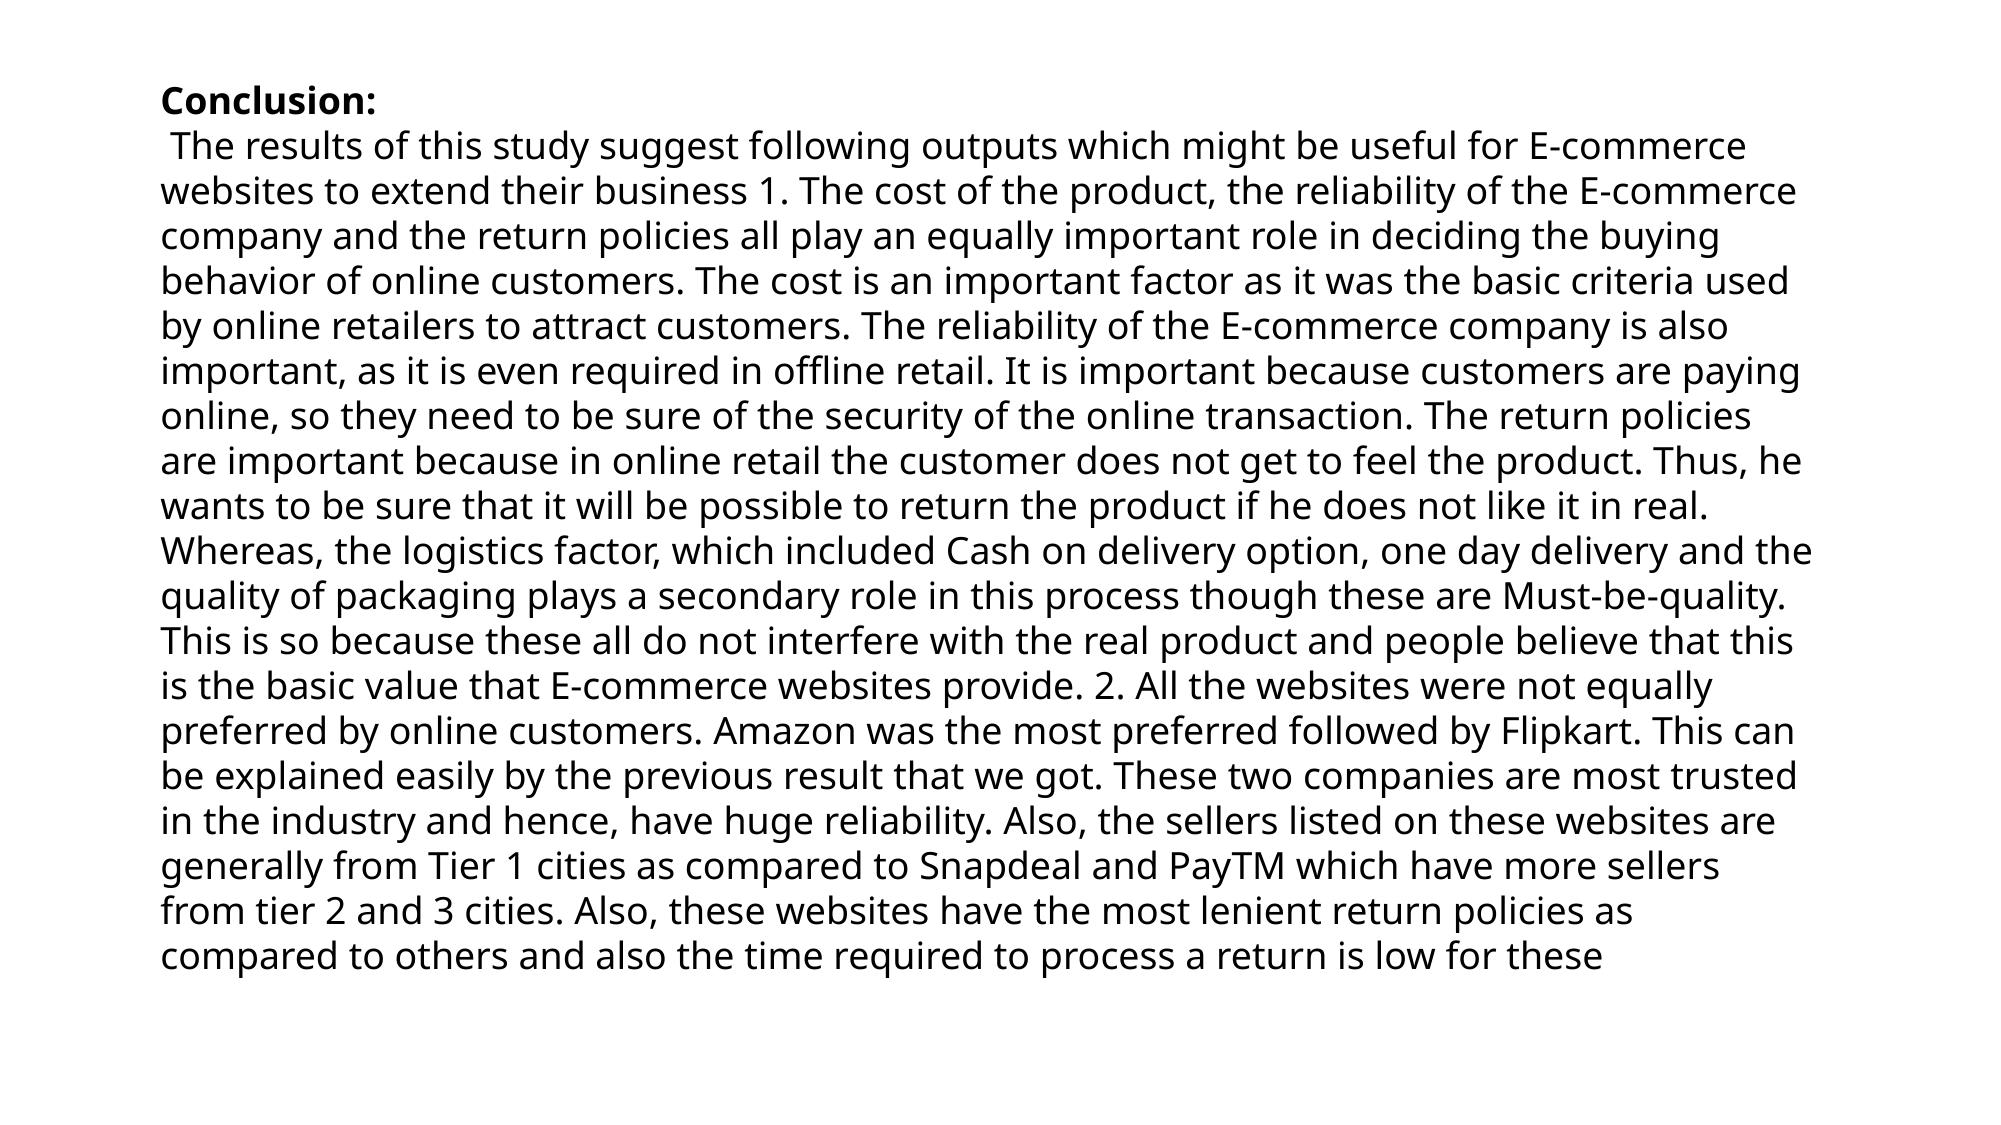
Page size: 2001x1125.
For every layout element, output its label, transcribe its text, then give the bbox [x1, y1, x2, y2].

text_box Conclusion: The results of this study suggest following outputs which might be useful for E-commerce websites to extend their business 1. The cost of the product, the reliability of the E-commerce company and the return policies all play an equally important role in deciding the buying behavior of online customers. The cost is an important factor as it was the basic criteria used by online retailers to attract customers. The reliability of the E-commerce company is also important, as it is even required in offline retail. It is important because customers are paying online, so they need to be sure of the security of the online transaction. The return policies are important because in online retail the customer does not get to feel the product. Thus, he wants to be sure that it will be possible to return the product if he does not like it in real. Whereas, the logistics factor, which included Cash on delivery option, one day delivery and the quality of packaging plays a secondary role in this process though these are Must-be-quality. This is so because these all do not interfere with the real product and people believe that this is the basic value that E-commerce websites provide. 2. All the websites were not equally preferred by online customers. Amazon was the most preferred followed by Flipkart. This can be explained easily by the previous result that we got. These two companies are most trusted in the industry and hence, have huge reliability. Also, the sellers listed on these websites are generally from Tier 1 cities as compared to Snapdeal and PayTM which have more sellers from tier 2 and 3 cities. Also, these websites have the most lenient return policies as compared to others and also the time required to process a return is low for these [145, 69, 1832, 994]
